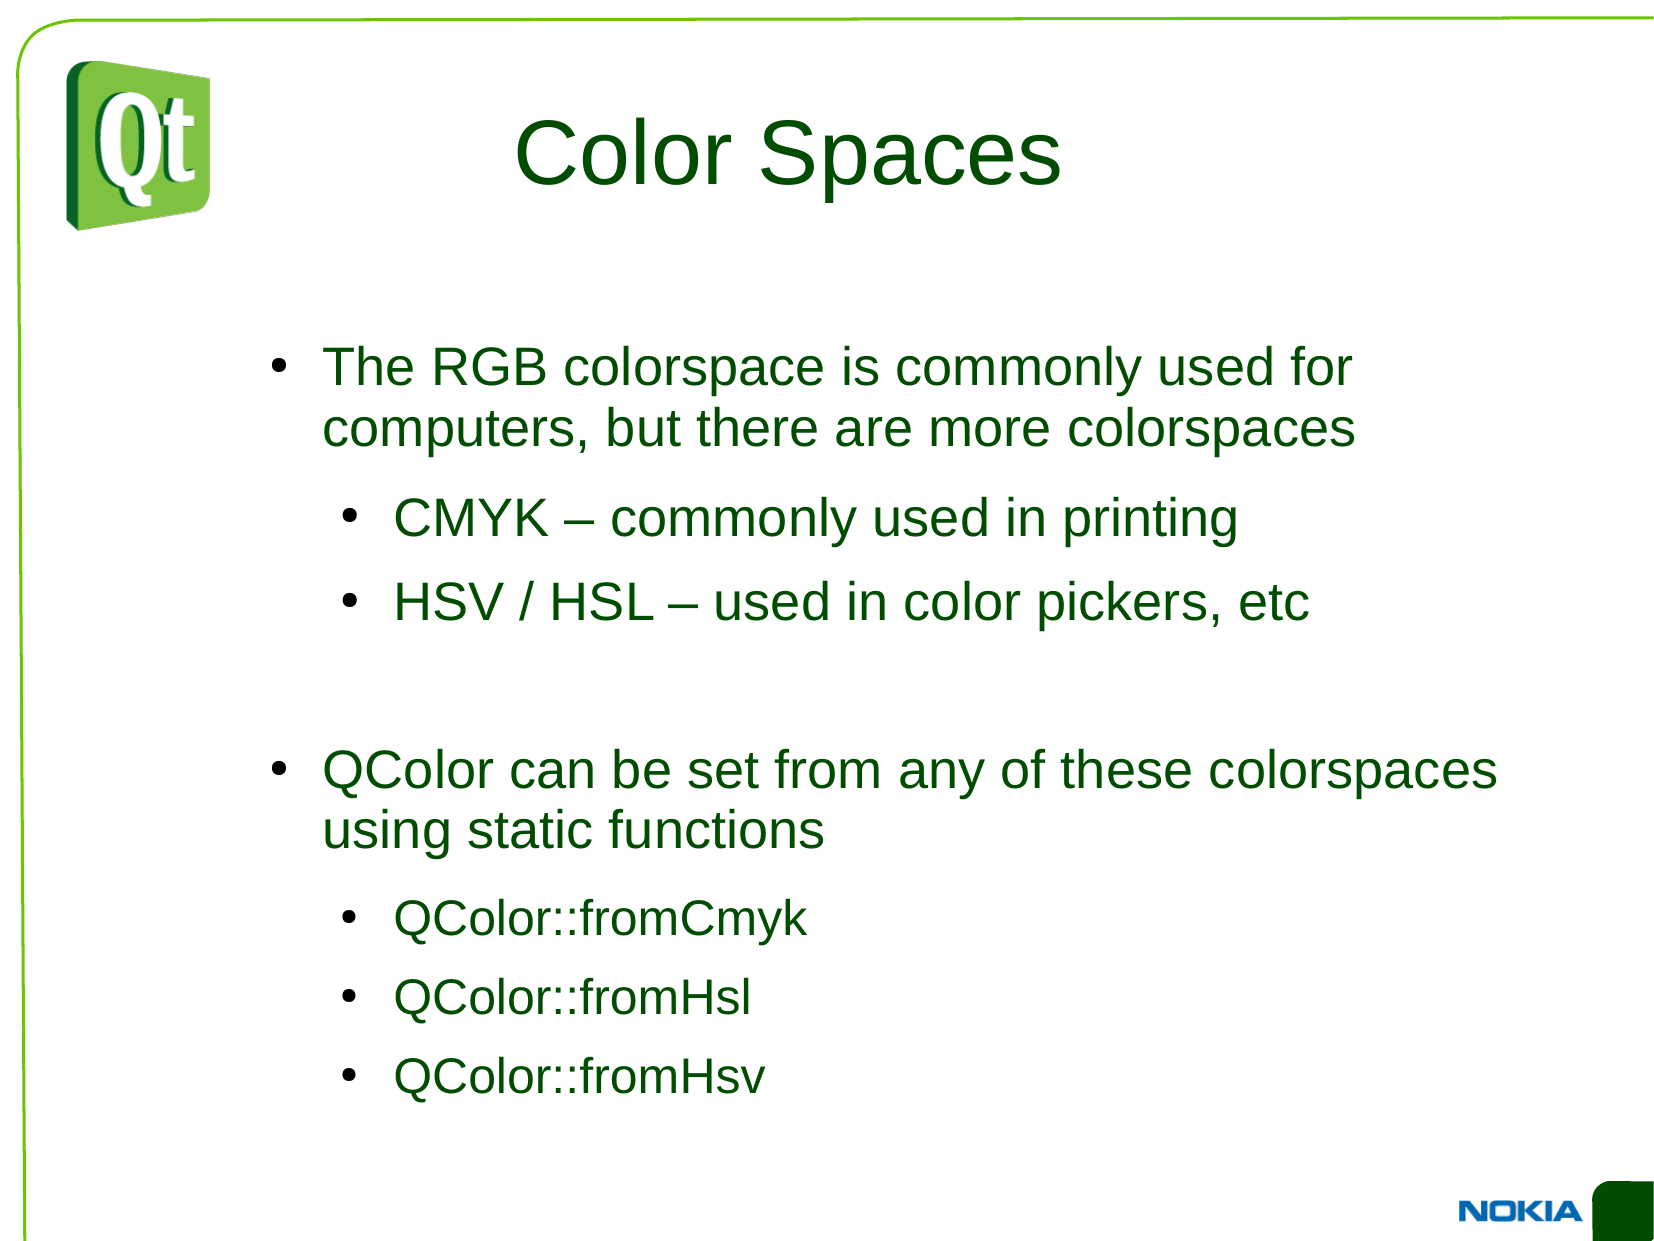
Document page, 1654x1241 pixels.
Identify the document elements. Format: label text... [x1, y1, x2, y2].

list The RGB colorspace is commonly used for computers, but there are more colorspaces CMYK – commonly used in printing HSV / HSL – used in color pickers, etc QColor can be set from any of these colorspaces using static functions QColor::fromCmyk QColor::fromHsl QColor::fromHsv [251, 336, 1571, 1105]
picture [66, 61, 210, 231]
picture [1459, 1200, 1583, 1222]
title Color Spaces [251, 56, 1327, 250]
